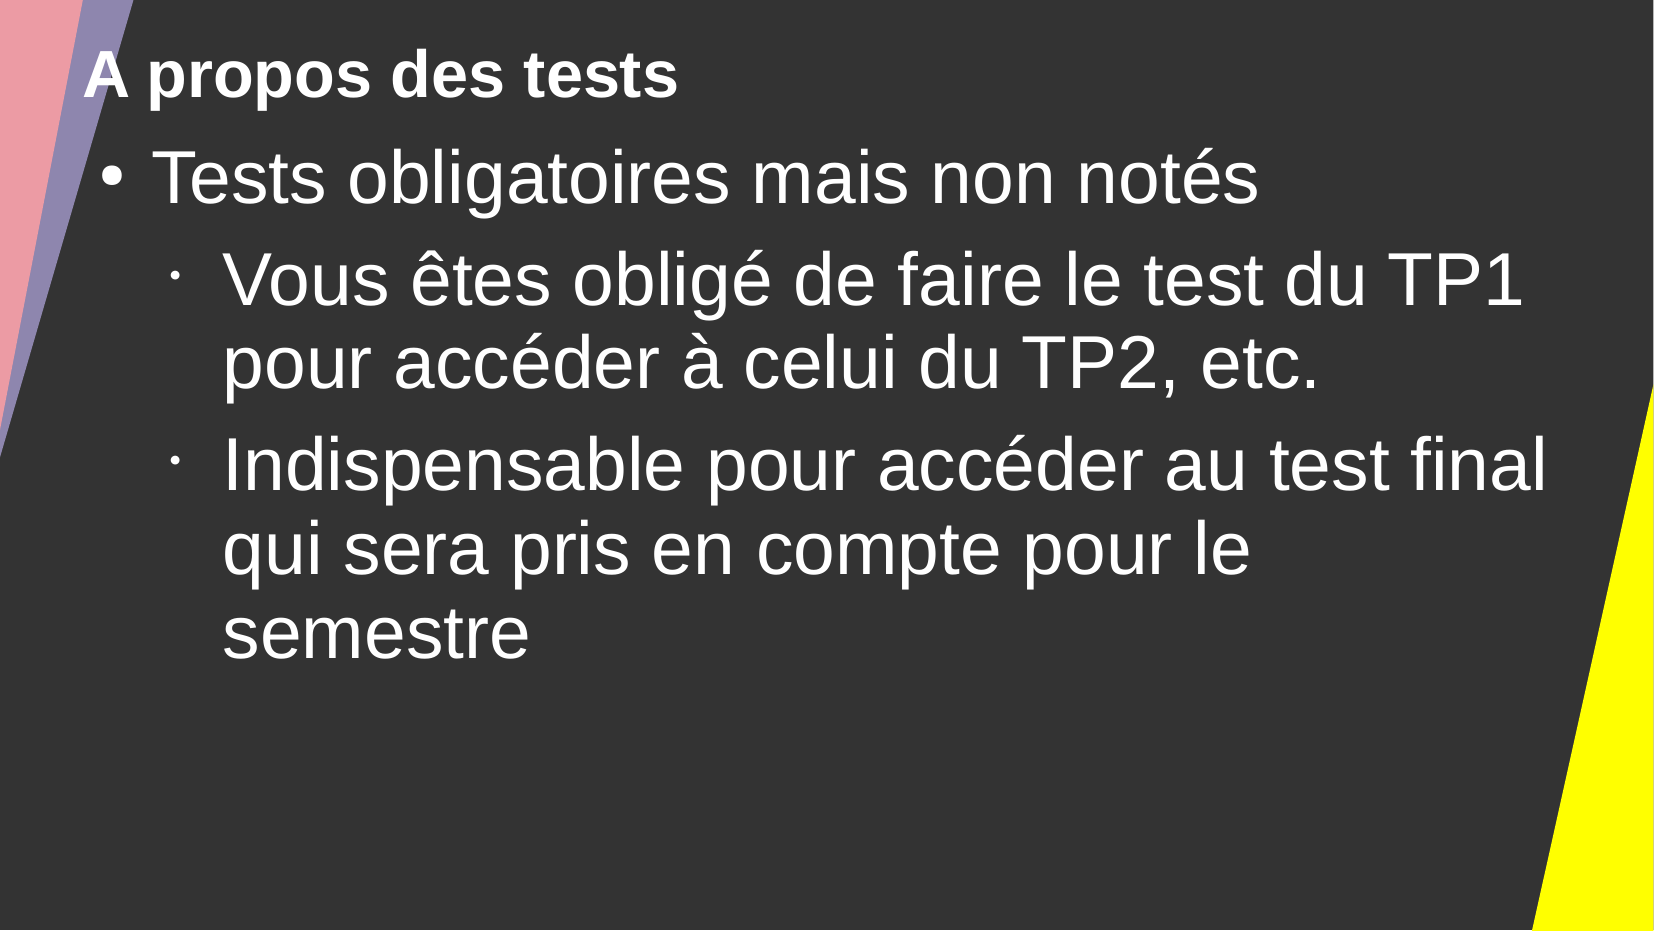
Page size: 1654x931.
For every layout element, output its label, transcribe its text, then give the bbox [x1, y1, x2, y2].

text_box [1531, 381, 1654, 931]
list Tests obligatoires mais non notés Vous êtes obligé de faire le test du TP1 pour accéder à celui du TP2, etc. Indispensable pour accéder au test final qui sera pris en compte pour le semestre [80, 135, 1560, 816]
text_box [0, 0, 134, 458]
title A propos des tests [82, 37, 1288, 122]
